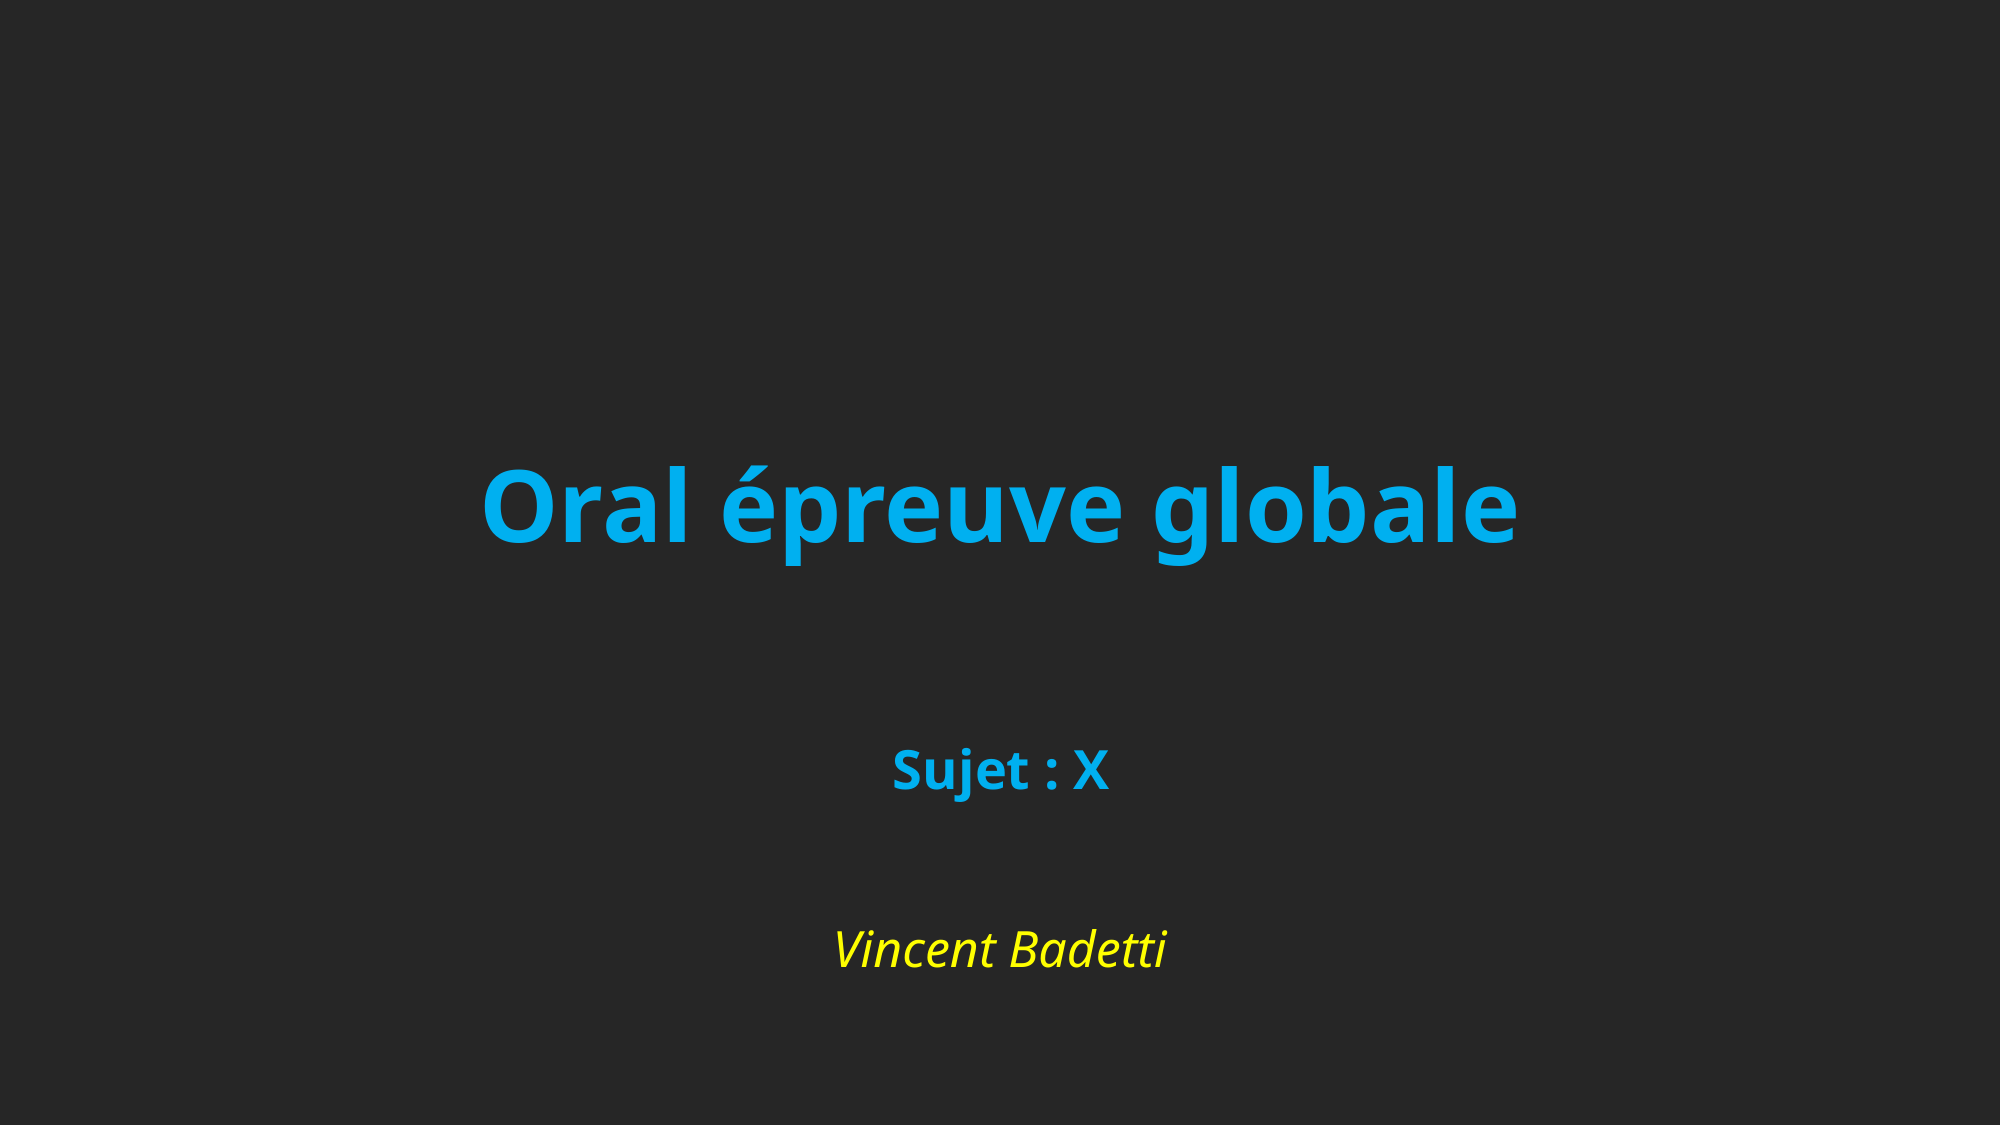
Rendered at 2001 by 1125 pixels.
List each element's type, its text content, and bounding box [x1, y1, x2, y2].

title Oral épreuve globale [250, 352, 1751, 659]
list Vincent Badetti [250, 813, 1751, 1085]
text_box Sujet : X [600, 728, 1403, 809]
